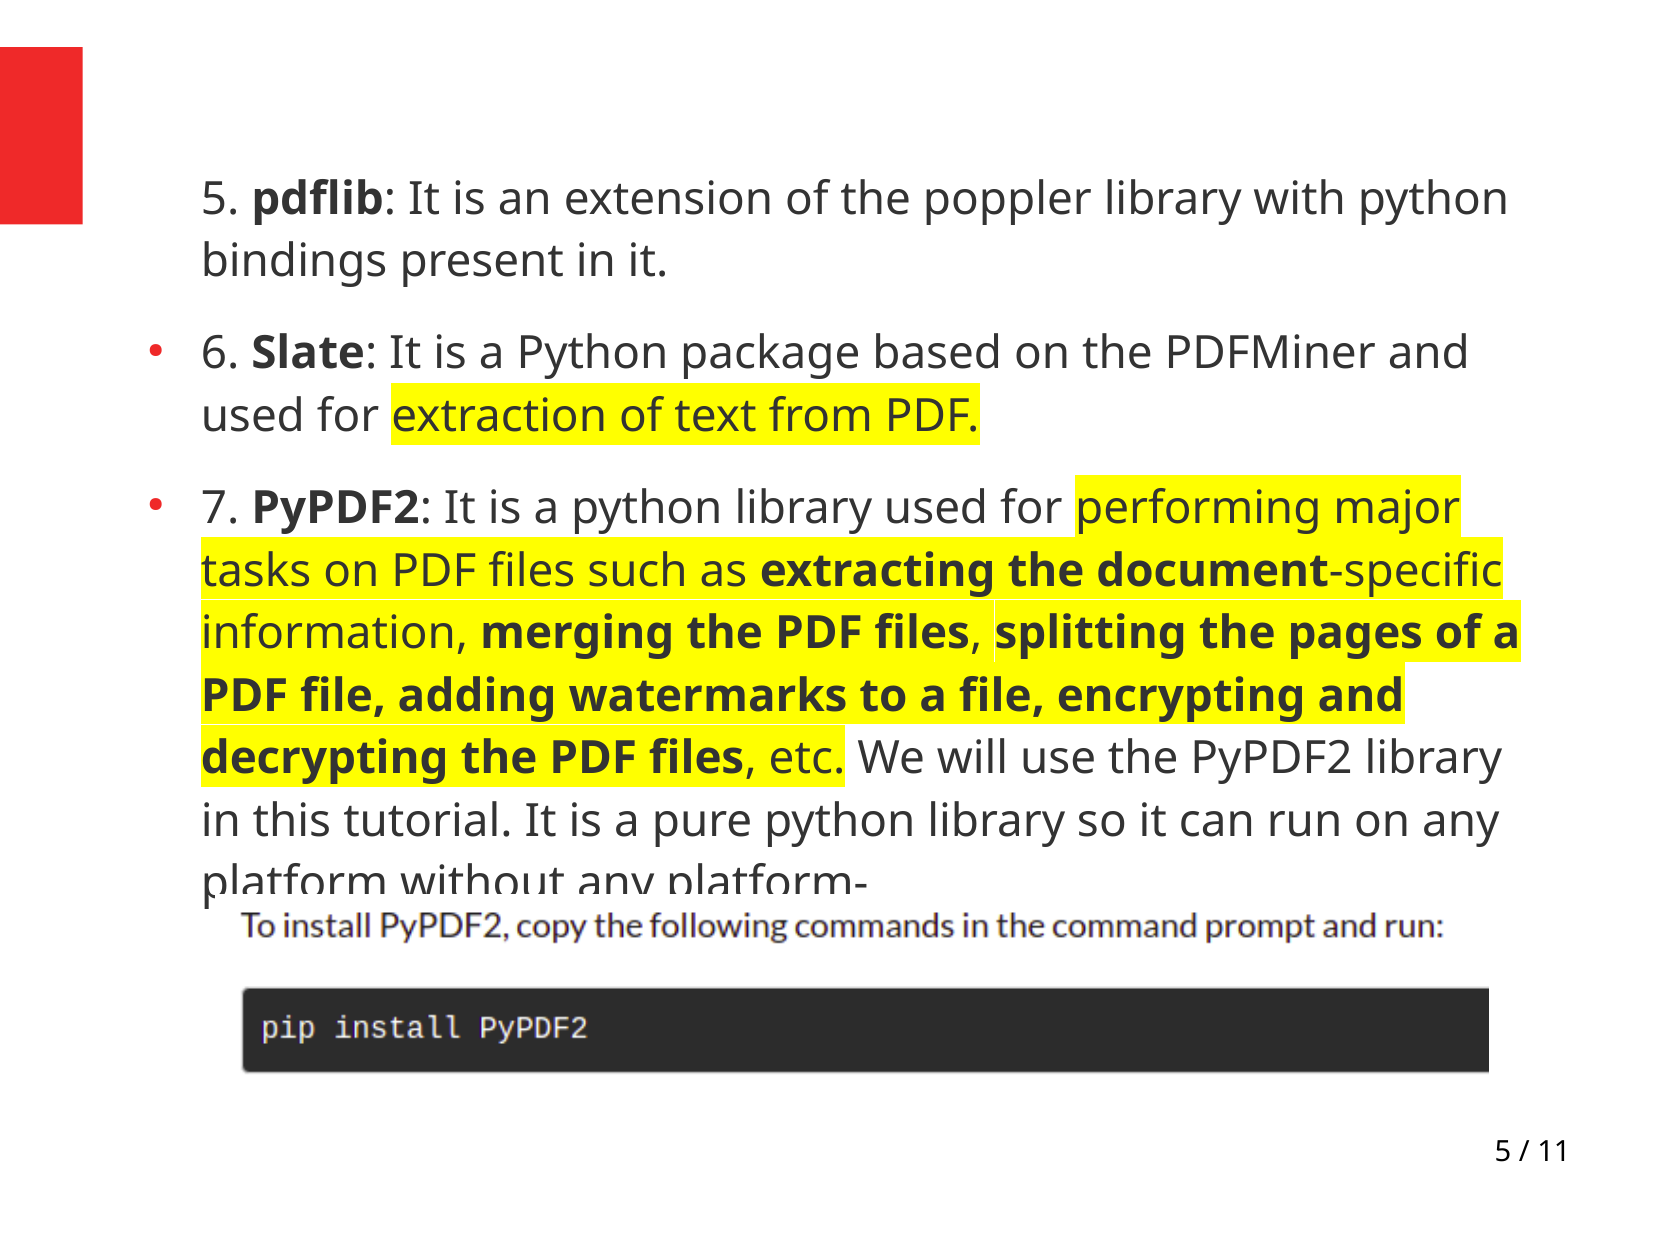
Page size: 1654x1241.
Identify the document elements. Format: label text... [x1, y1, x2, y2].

picture [215, 894, 1489, 1099]
list 5. pdflib: It is an extension of the poppler library with python bindings present in it. 6. Slate: It is a Python package based on the PDFMiner and used for extraction of text from PDF. 7. PyPDF2: It is a python library used for performing major tasks on PDF files such as extracting the document-specific information, merging the PDF files, splitting the pages of a PDF file, adding watermarks to a file, encrypting and decrypting the PDF files, etc. We will use the PyPDF2 library in this tutorial. It is a pure python library so it can run on any platform without any platform- [129, 165, 1548, 885]
